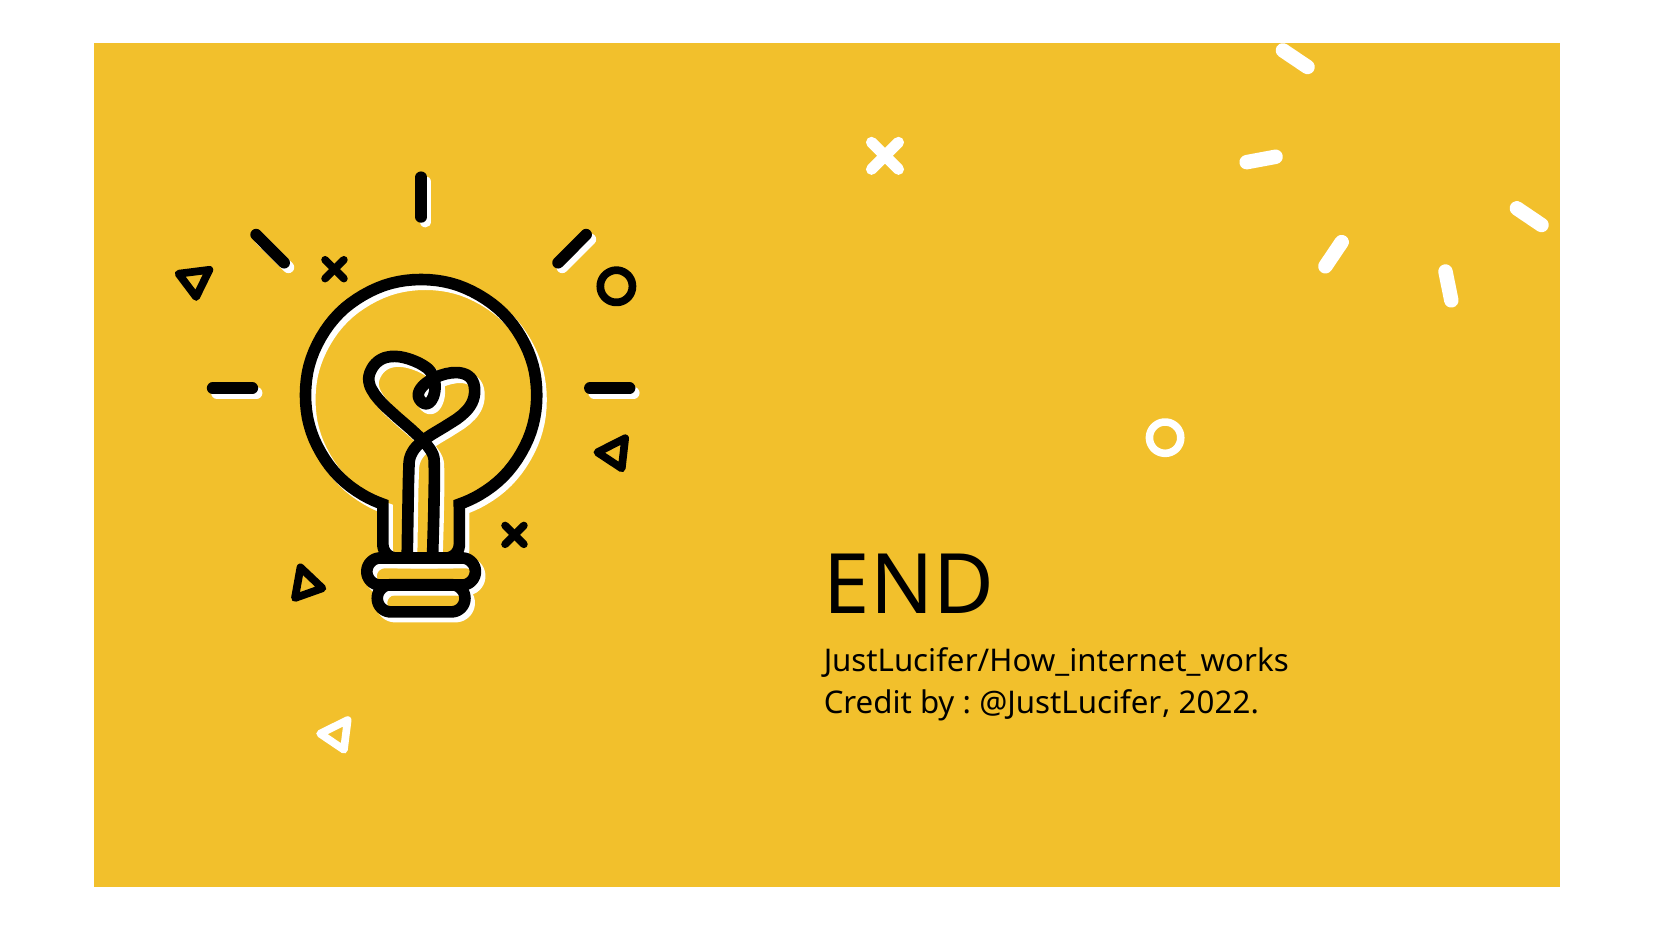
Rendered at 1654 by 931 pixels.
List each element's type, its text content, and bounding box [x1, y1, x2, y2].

title END [823, 524, 1544, 638]
title JustLucifer/How_internet_works Credit by : @JustLucifer, 2022. [823, 626, 1399, 735]
